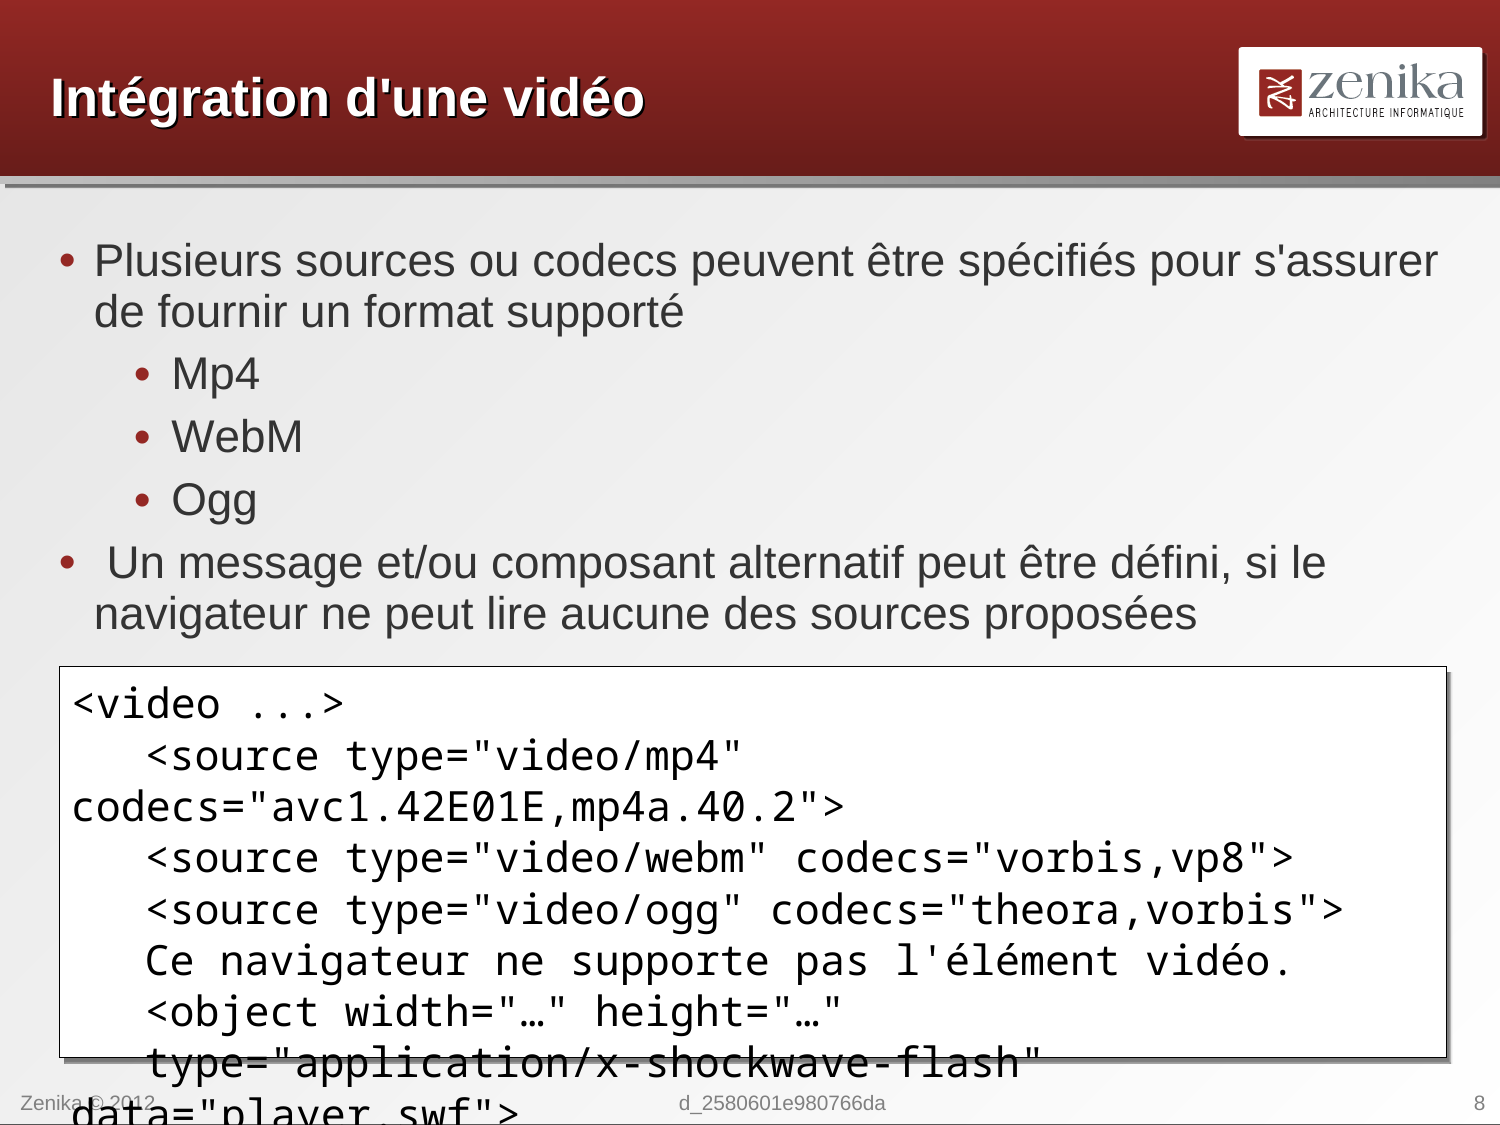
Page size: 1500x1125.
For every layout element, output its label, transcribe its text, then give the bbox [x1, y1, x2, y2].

text_box <video ...> <source type="video/mp4" codecs="avc1.42E01E,mp4a.40.2"> <source type="video/webm" codecs="vorbis,vp8"> <source type="video/ogg" codecs="theora,vorbis"> Ce navigateur ne supporte pas l'élément vidéo. <object width="…" height="…" type="application/x-shockwave-flash" data="player.swf"> </object> </video> [59, 666, 1447, 1058]
list Plusieurs sources ou codecs peuvent être spécifiés pour s'assurer de fournir un format supporté Mp4 WebM Ogg Un message et/ou composant alternatif peut être défini, si le navigateur ne peut lire aucune des sources proposées [59, 234, 1444, 666]
picture [1257, 58, 1464, 125]
title Intégration d'une vidéo [50, 15, 1206, 180]
